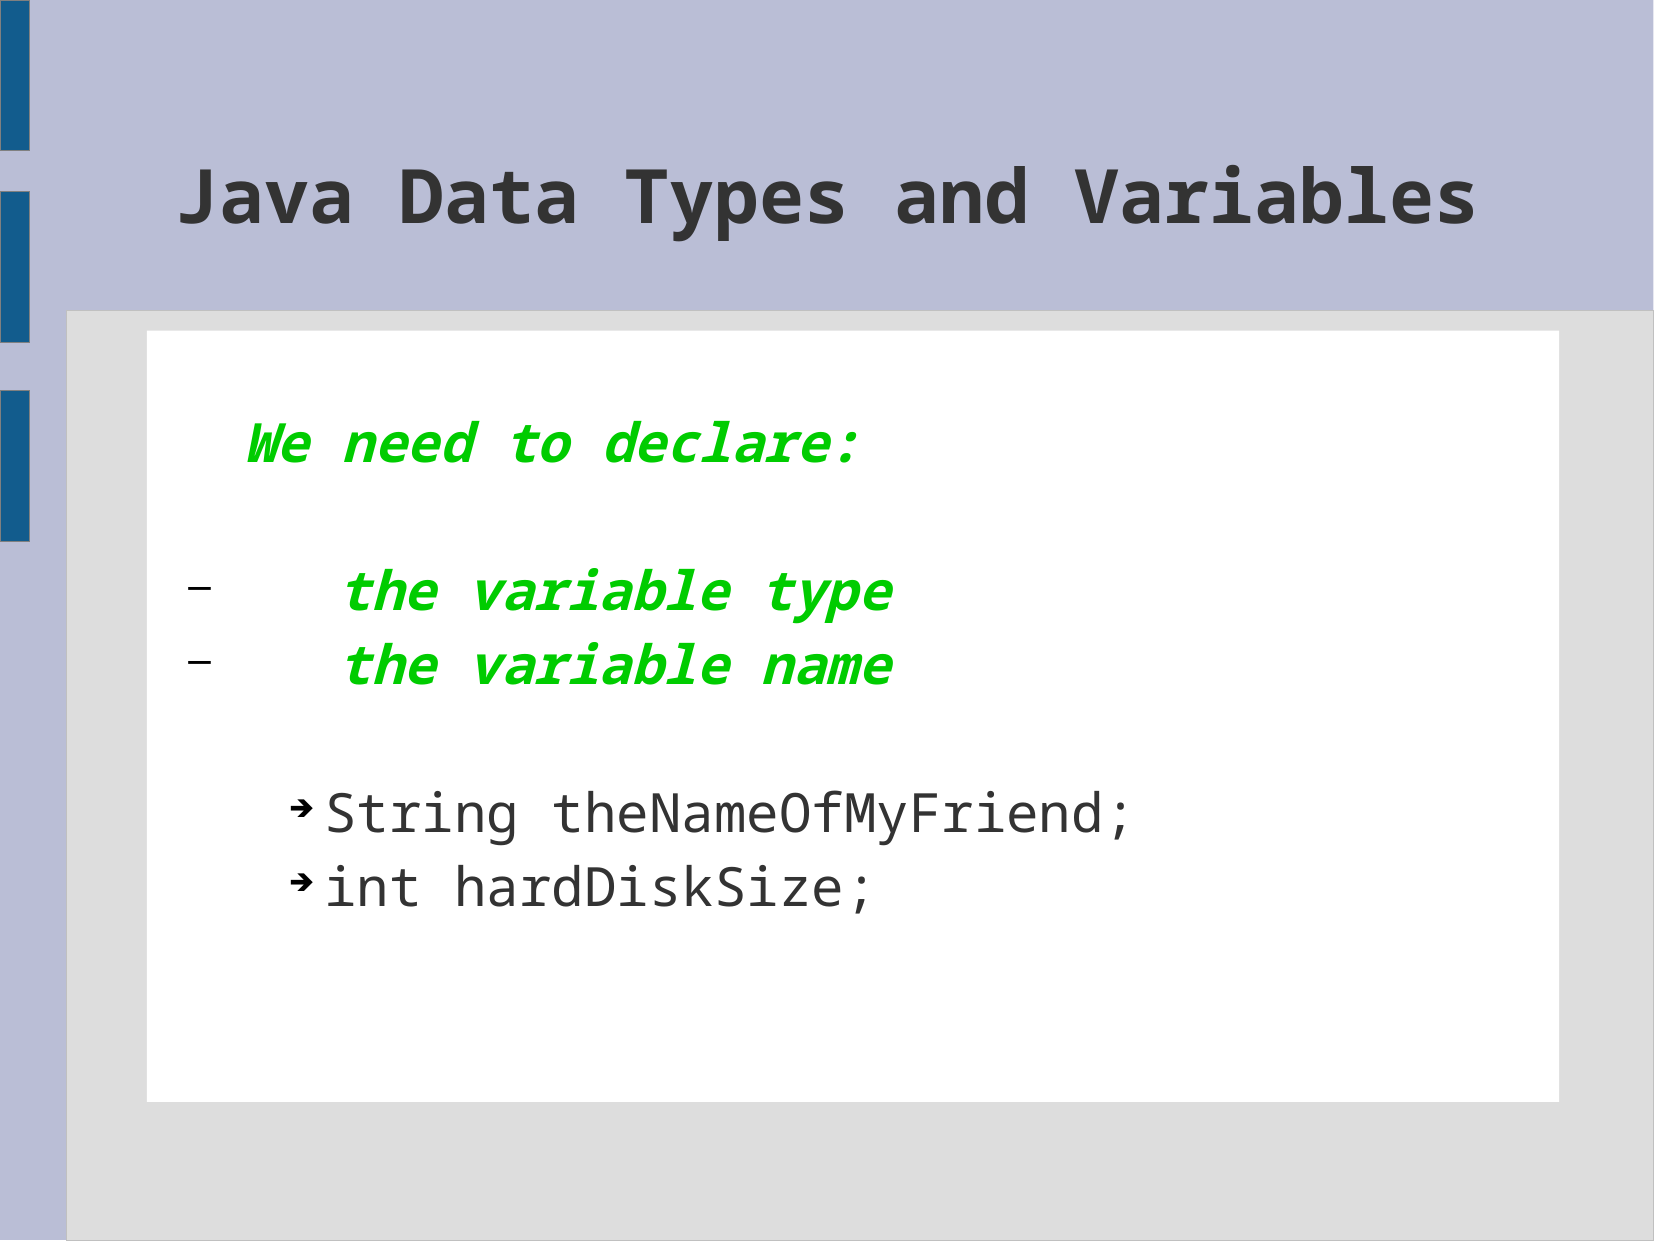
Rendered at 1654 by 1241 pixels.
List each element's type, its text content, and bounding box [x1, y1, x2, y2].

title Java Data Types and Variables [121, 91, 1534, 299]
list We need to declare: the variable type the variable name String theNameOfMyFriend; int hardDiskSize; [146, 330, 1560, 1075]
